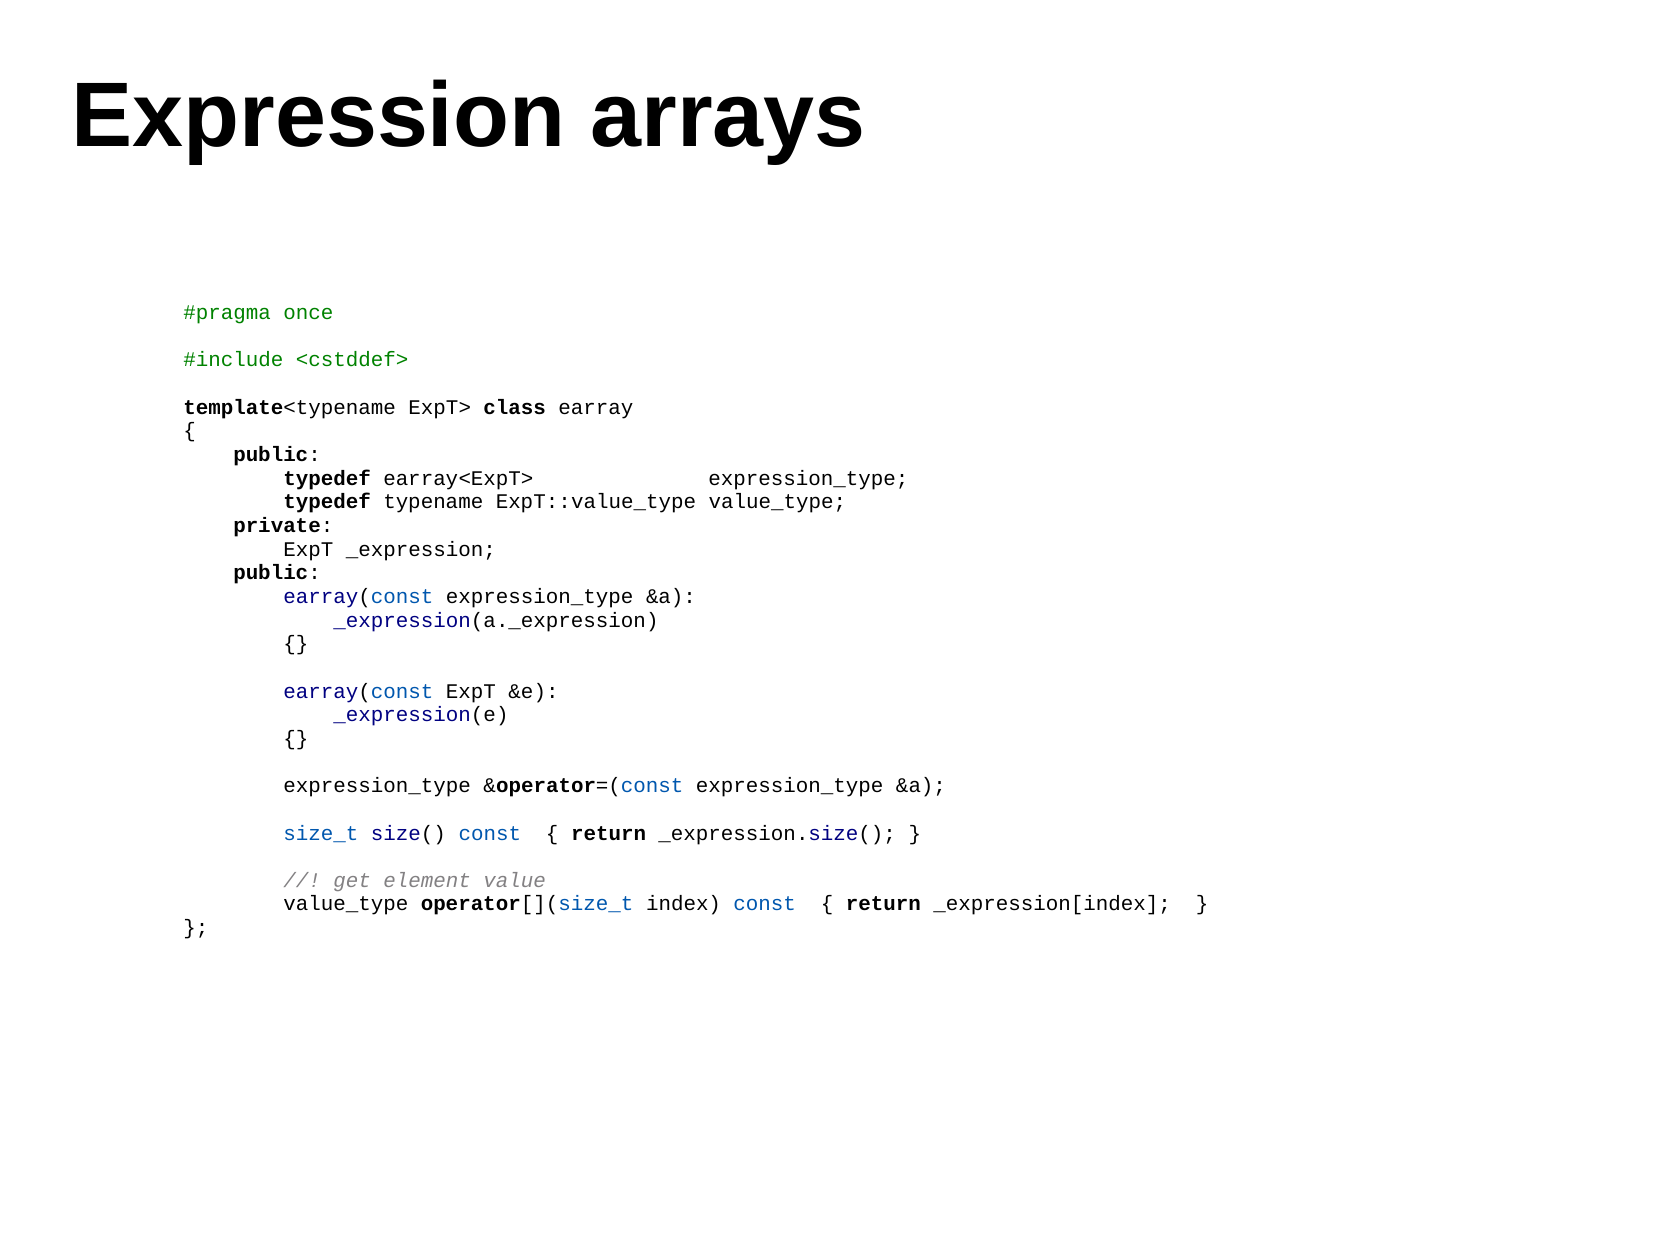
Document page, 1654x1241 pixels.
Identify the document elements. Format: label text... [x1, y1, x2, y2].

chart [63, 184, 1546, 1126]
title Expression arrays [71, 49, 1560, 181]
